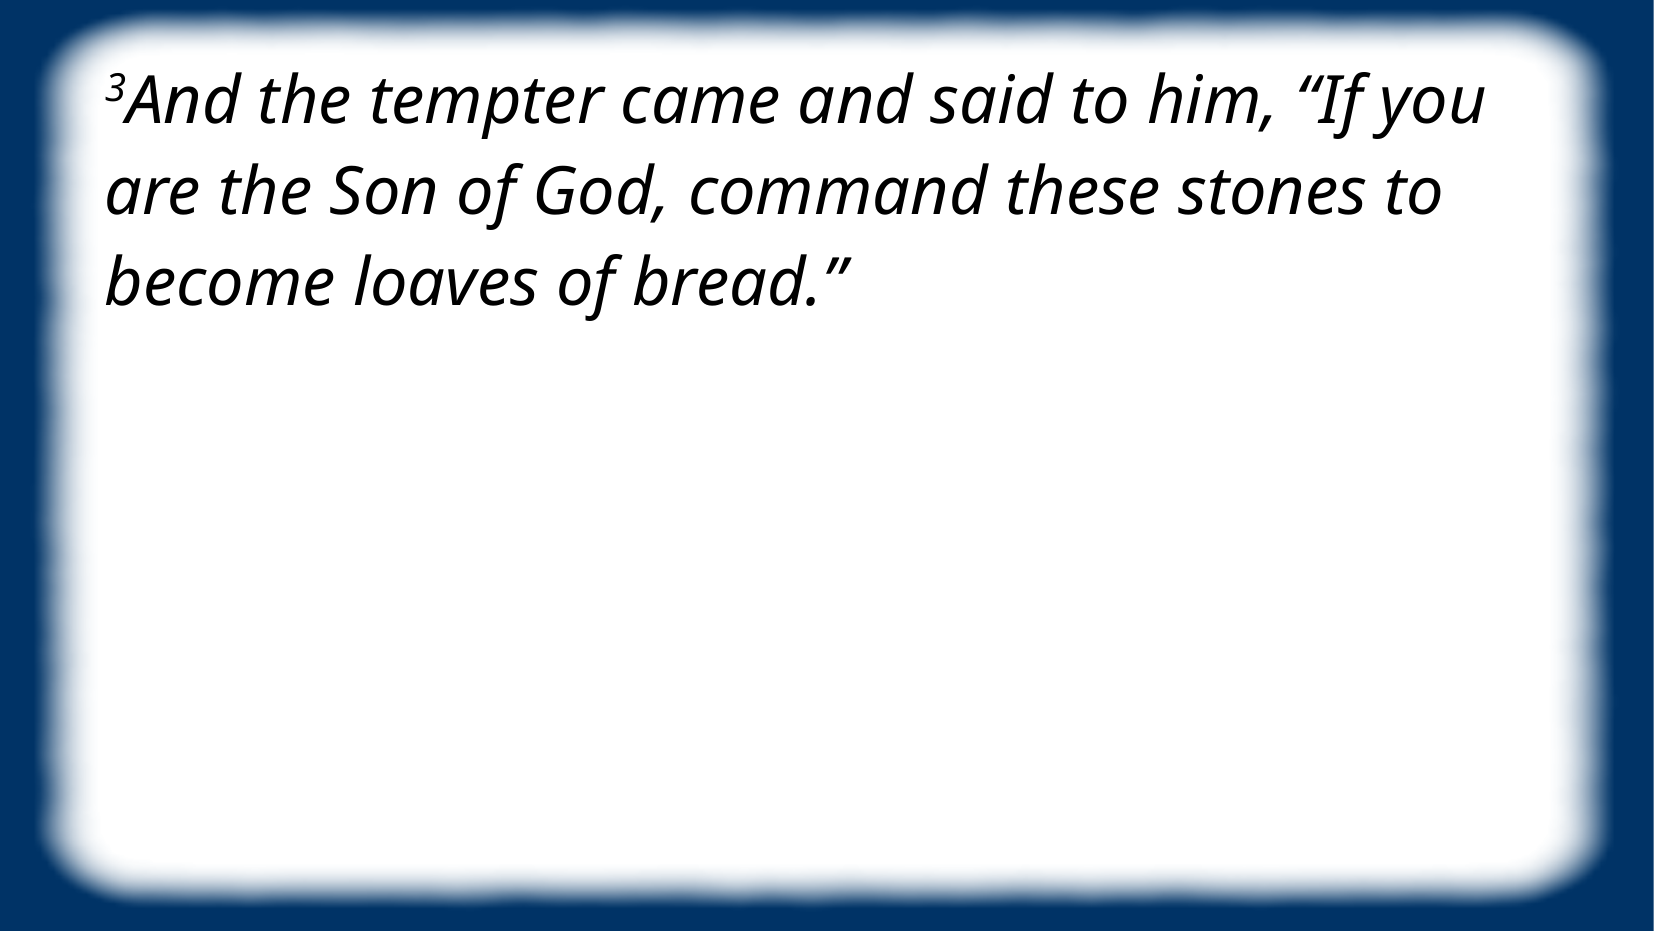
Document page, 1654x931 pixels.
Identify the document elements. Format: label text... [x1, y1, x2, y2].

picture [0, 0, 1654, 931]
text_box 3And the tempter came and said to him, “If you are the Son of God, command these stones to become loaves of bread.” [90, 45, 1546, 382]
